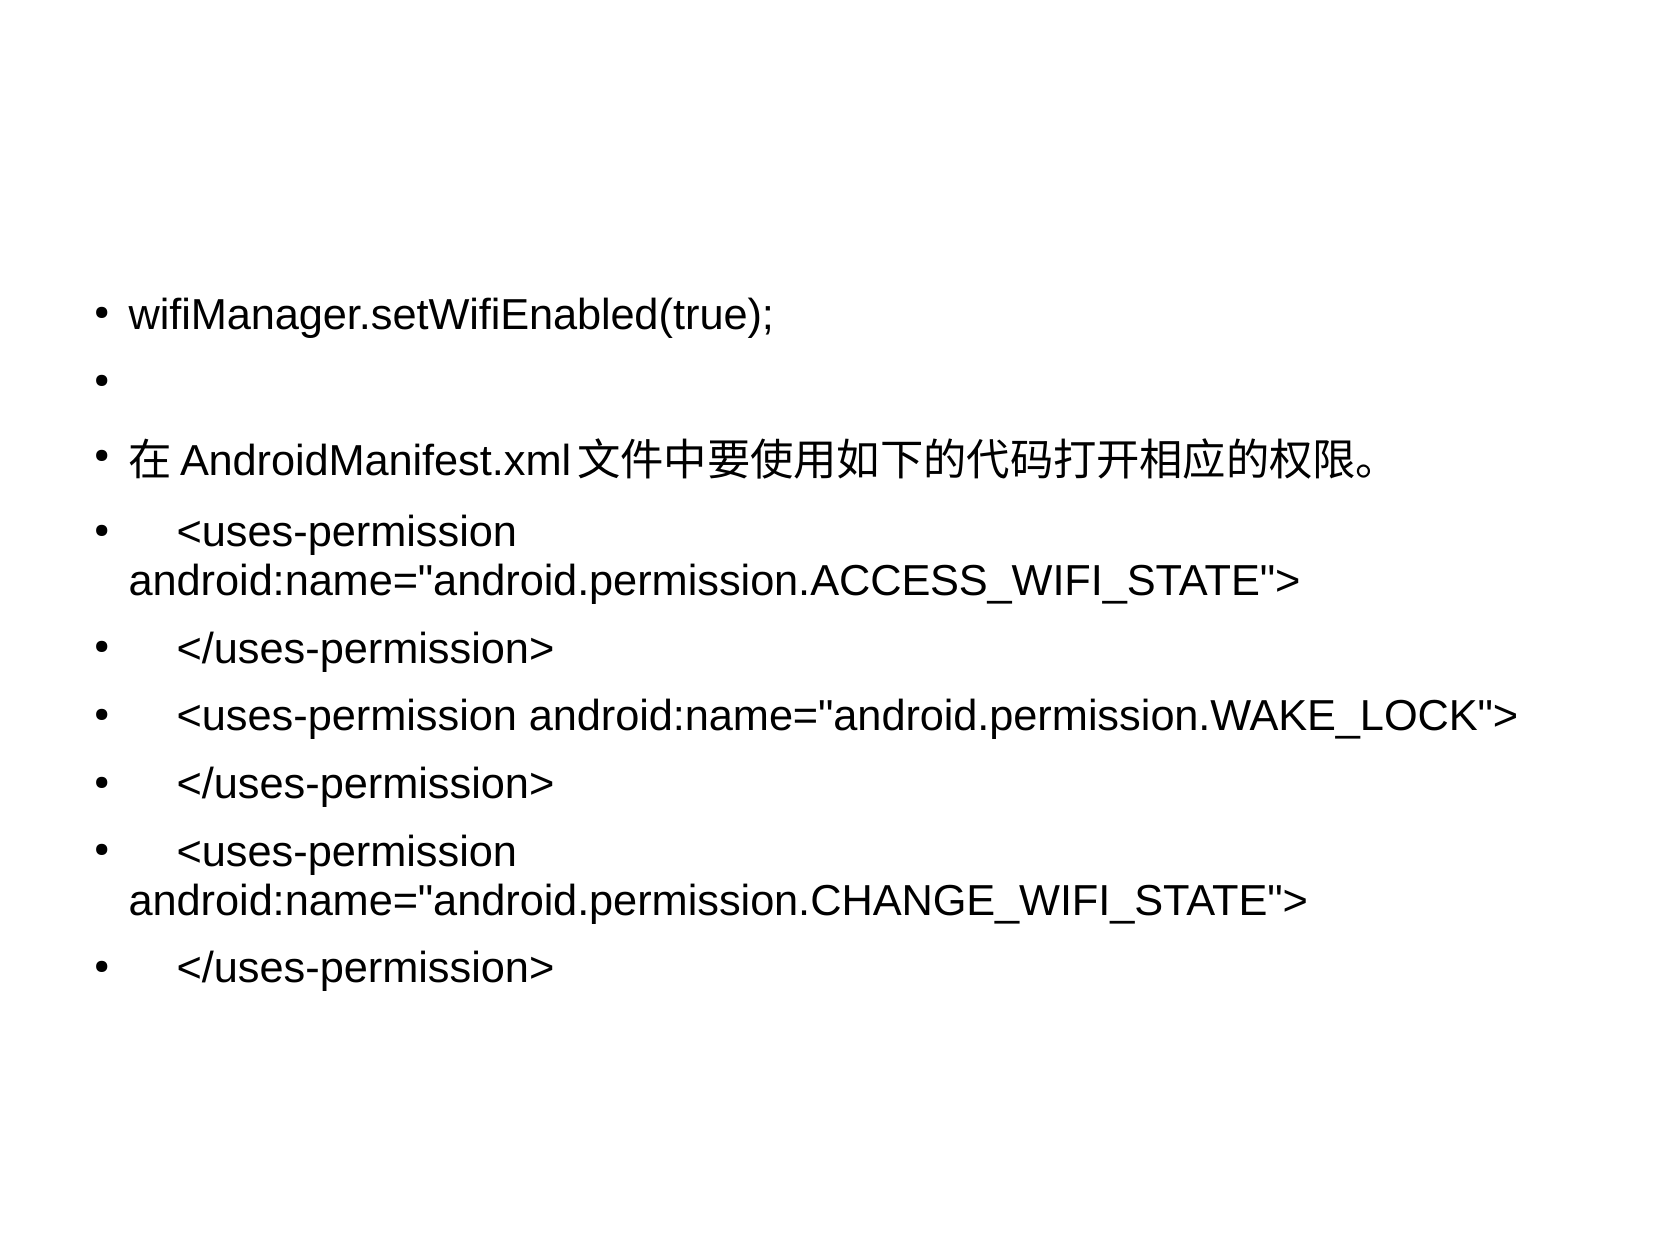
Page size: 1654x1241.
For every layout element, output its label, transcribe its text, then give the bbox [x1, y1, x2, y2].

list wifiManager.setWifiEnabled(true); 在AndroidManifest.xml文件中要使用如下的代码打开相应的权限。 <uses-permission android:name="android.permission.ACCESS_WIFI_STATE"> </uses-permission> <uses-permission android:name="android.permission.WAKE_LOCK"> </uses-permission> <uses-permission android:name="android.permission.CHANGE_WIFI_STATE"> </uses-permission> [82, 290, 1571, 1010]
